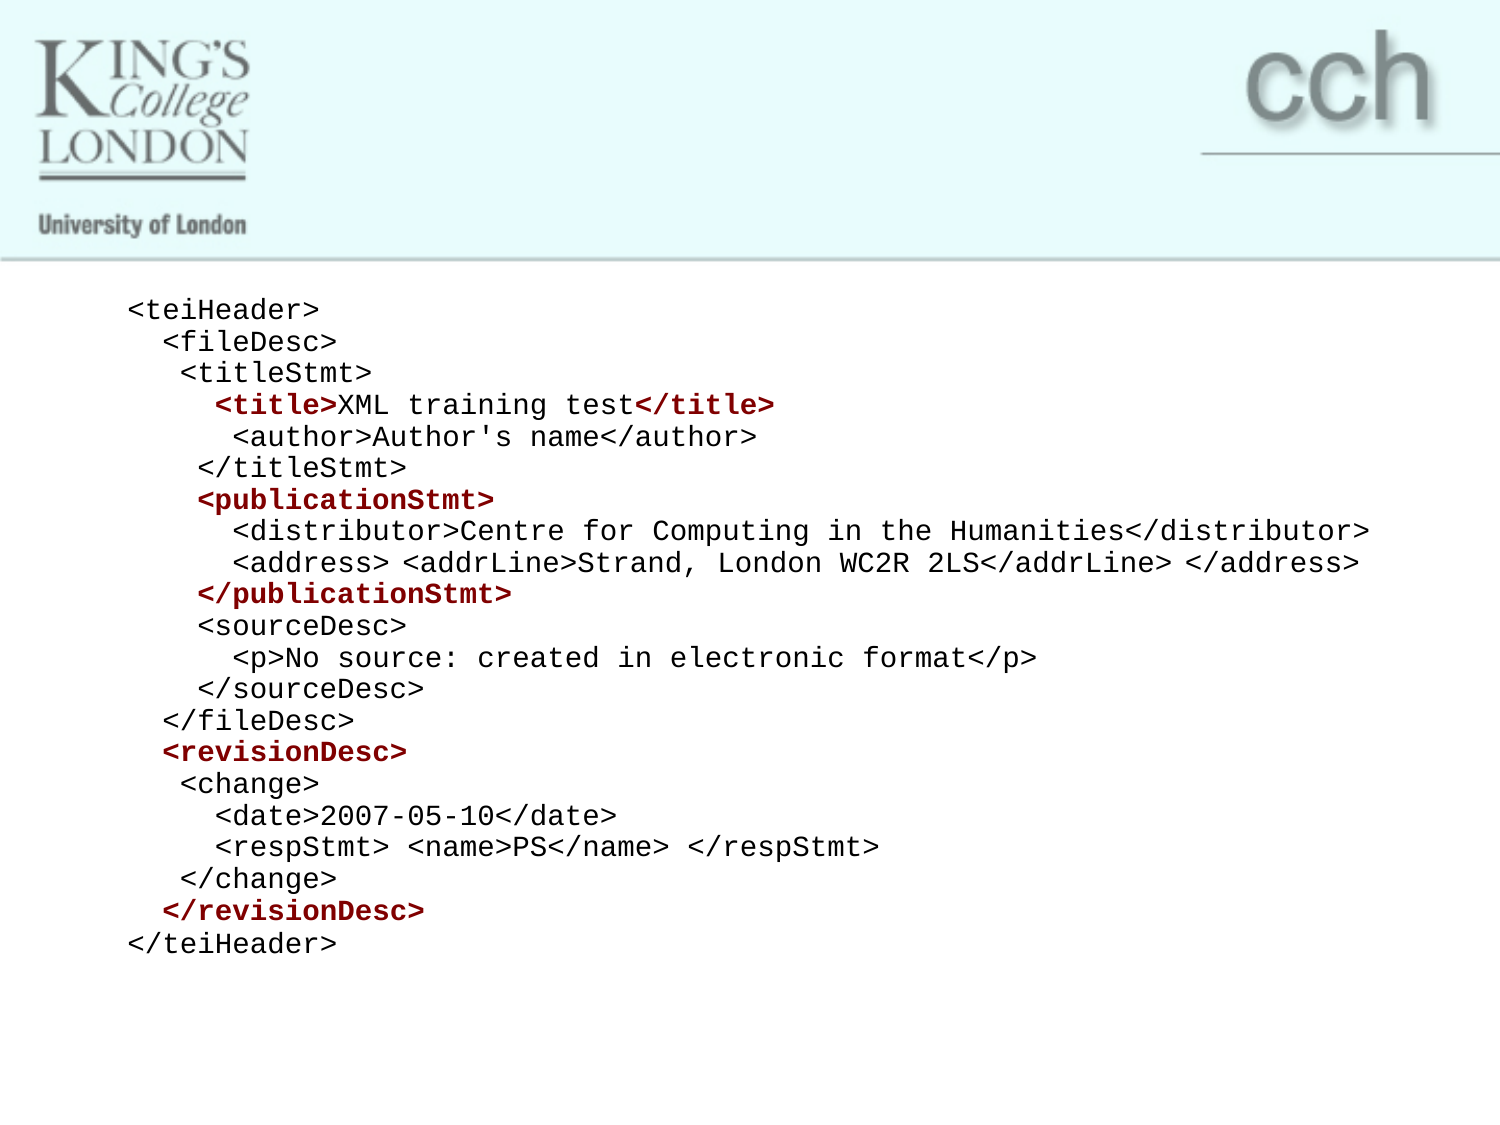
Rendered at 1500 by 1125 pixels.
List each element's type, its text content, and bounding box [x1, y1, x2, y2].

picture [0, 0, 1500, 1125]
list <teiHeader> <fileDesc> <titleStmt> <title>XML training test</title> <author>Author's name</author> </titleStmt> <publicationStmt> <distributor>Centre for Computing in the Humanities</distributor> <address> <addrLine>Strand, London WC2R 2LS</addrLine> </address> </publicationStmt> <sourceDesc> <p>No source: created in electronic format</p> </sourceDesc> </fileDesc> <revisionDesc> <change> <date>2007-05-10</date> <respStmt> <name>PS</name> </respStmt> </change> </revisionDesc> </teiHeader> [112, 290, 1388, 1083]
